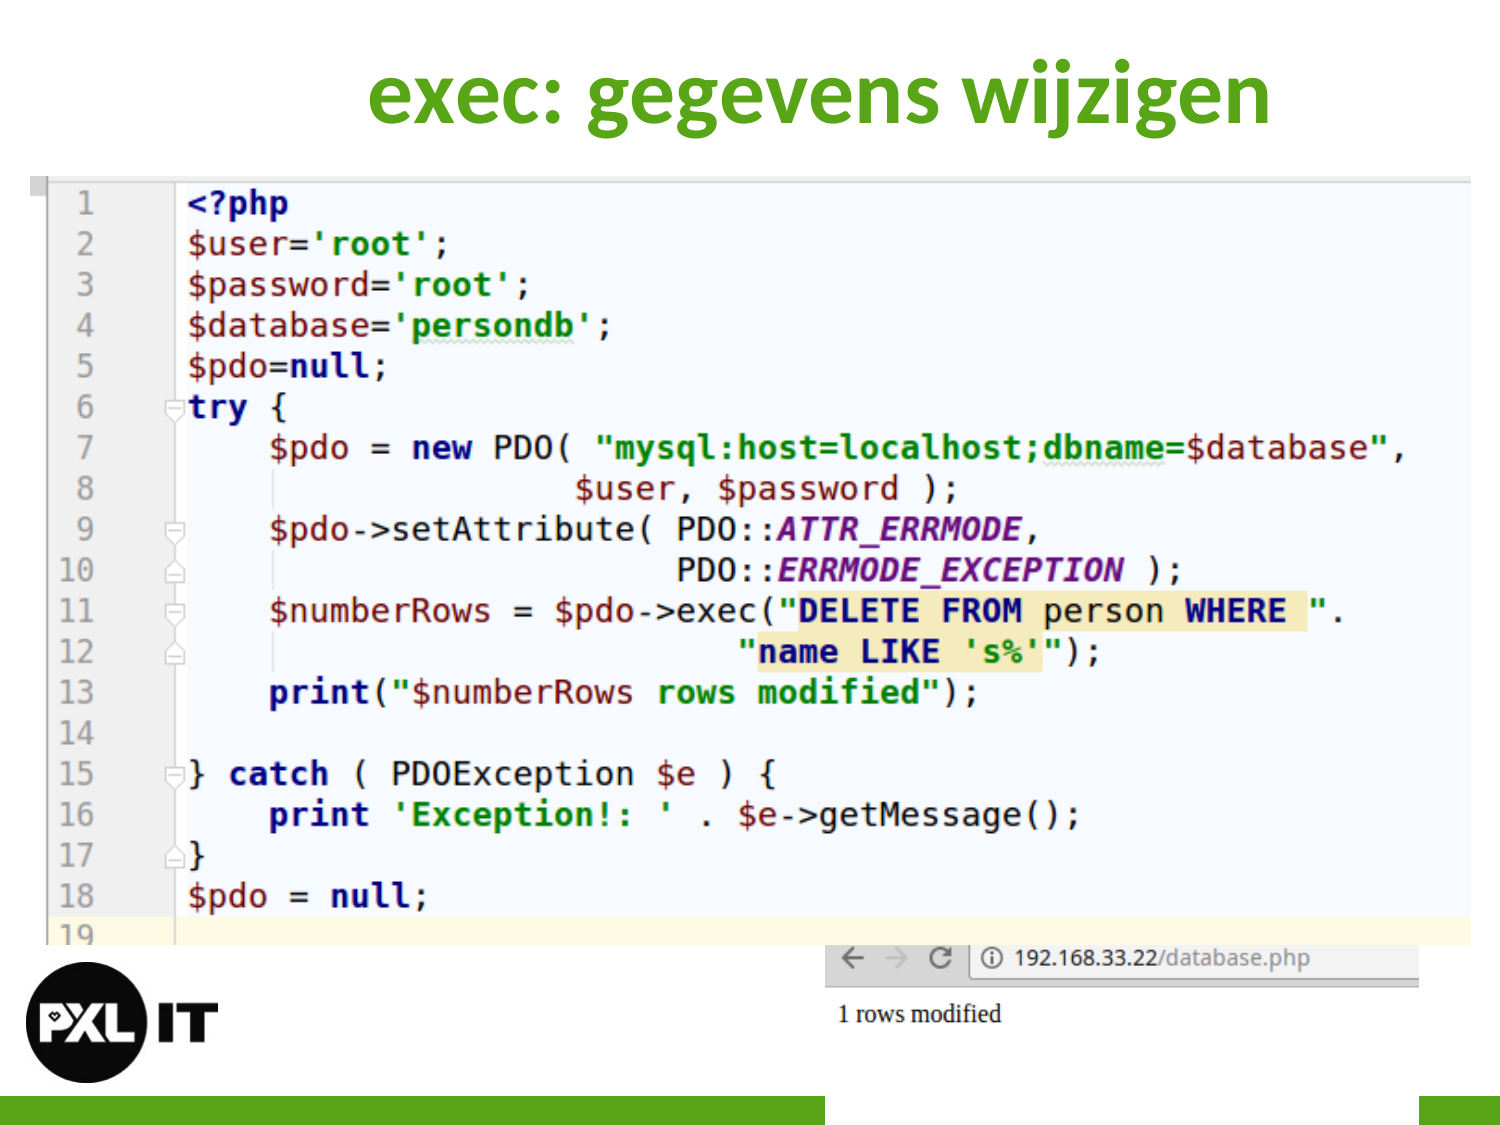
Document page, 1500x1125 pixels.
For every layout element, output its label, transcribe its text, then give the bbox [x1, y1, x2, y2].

picture [26, 962, 218, 1083]
text_box exec: gegevens wijzigen [201, 24, 1441, 151]
picture [30, 176, 1471, 1125]
